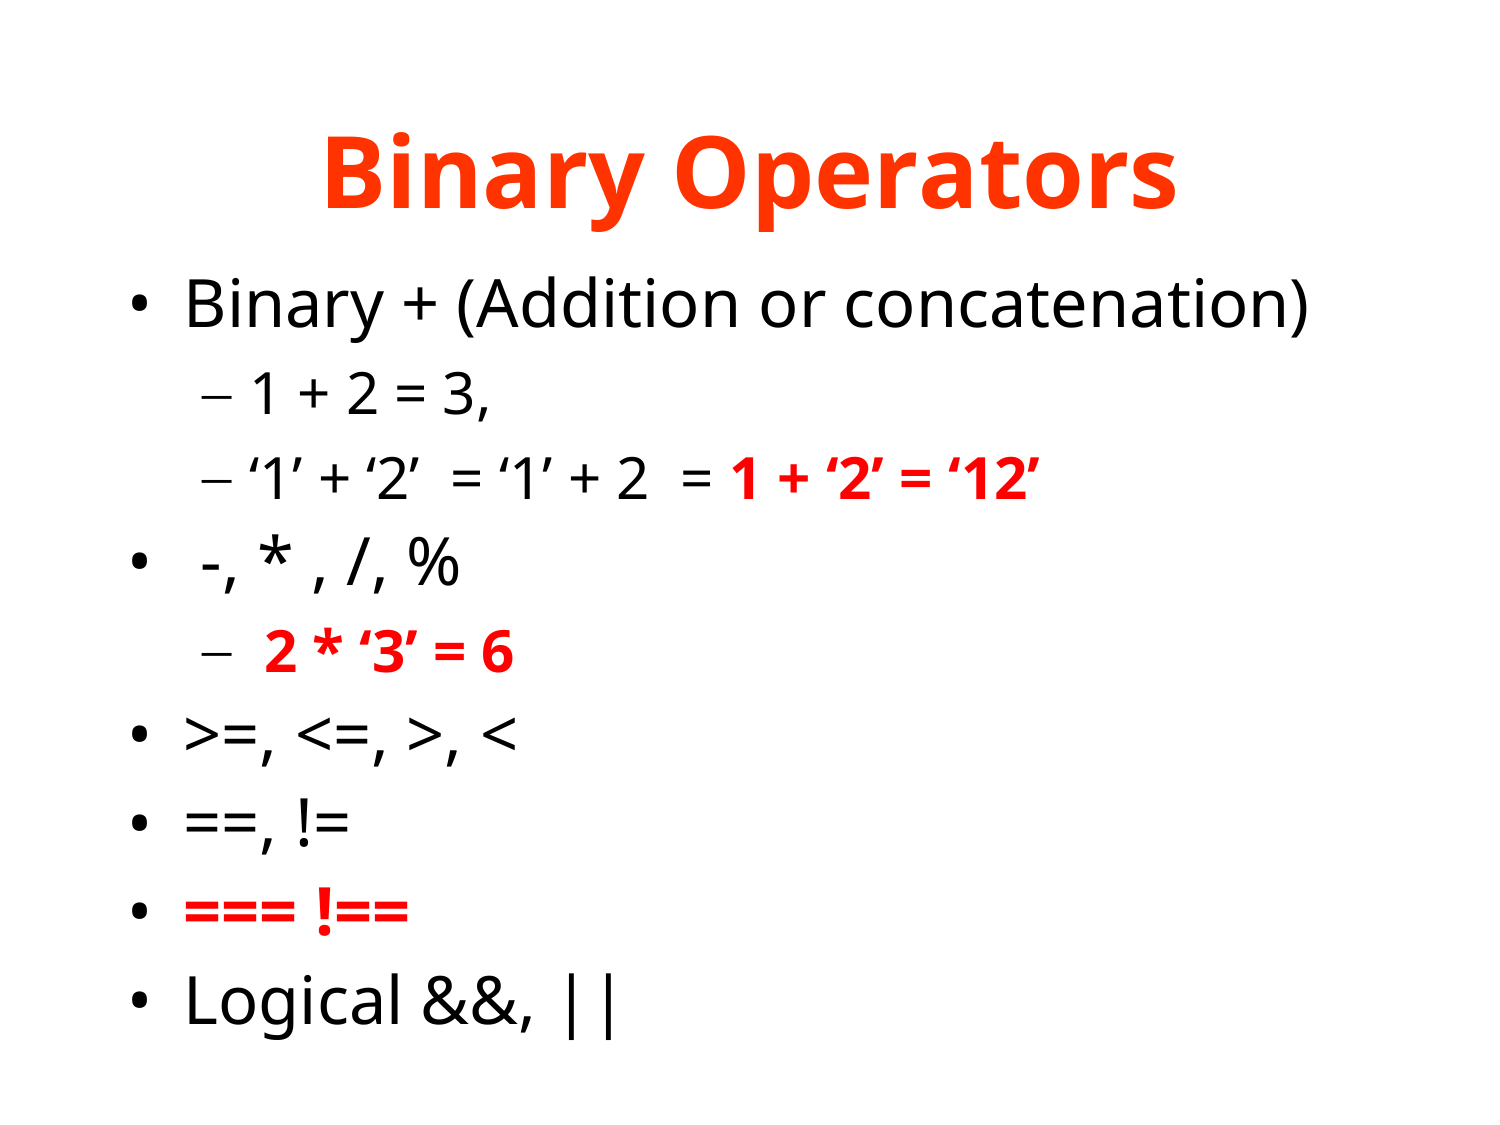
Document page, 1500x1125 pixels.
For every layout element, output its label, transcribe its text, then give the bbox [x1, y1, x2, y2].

list Binary + (Addition or concatenation) 1 + 2 = 3, ‘1’ + ‘2’ = ‘1’ + 2 = 1 + ‘2’ = ‘12’ -, * , /, % 2 * ‘3’ = 6 >=, <=, >, < ==, != === !== Logical &&, || [112, 262, 1388, 1047]
title Binary Operators [112, 75, 1388, 262]
